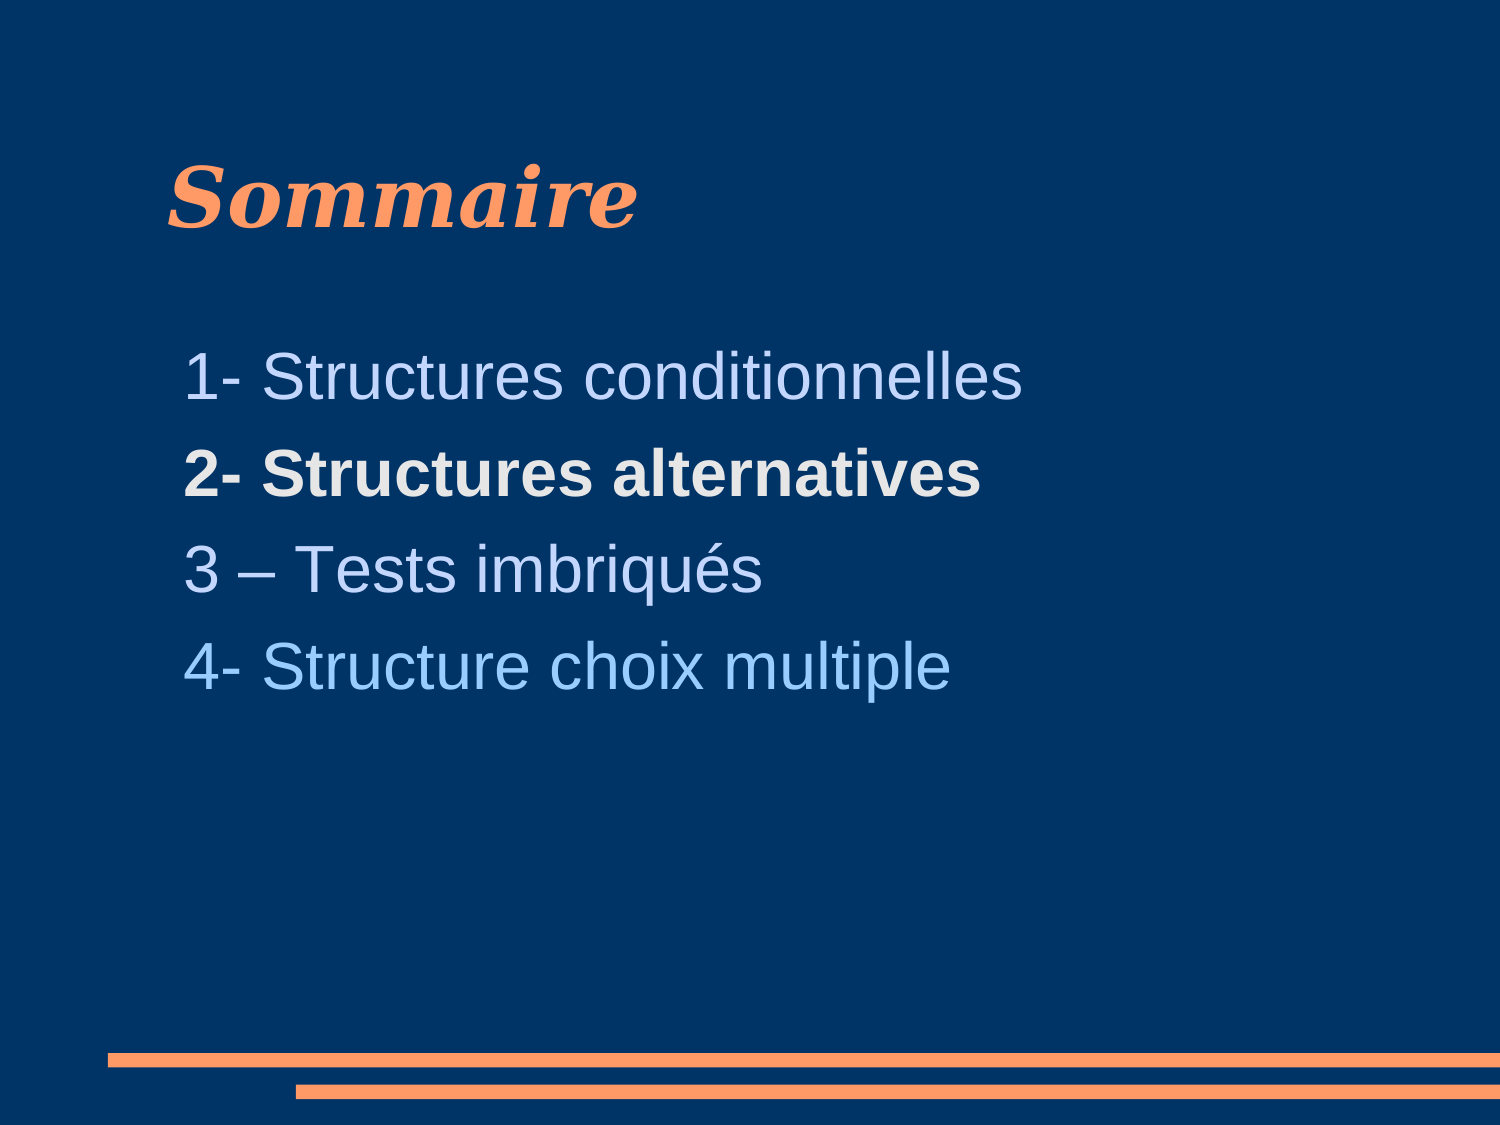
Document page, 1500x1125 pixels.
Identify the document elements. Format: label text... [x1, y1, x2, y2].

list 1- Structures conditionnelles 2- Structures alternatives 3 – Tests imbriqués 4- Structure choix multiple [112, 324, 1388, 1000]
title Sommaire [112, 99, 1388, 288]
